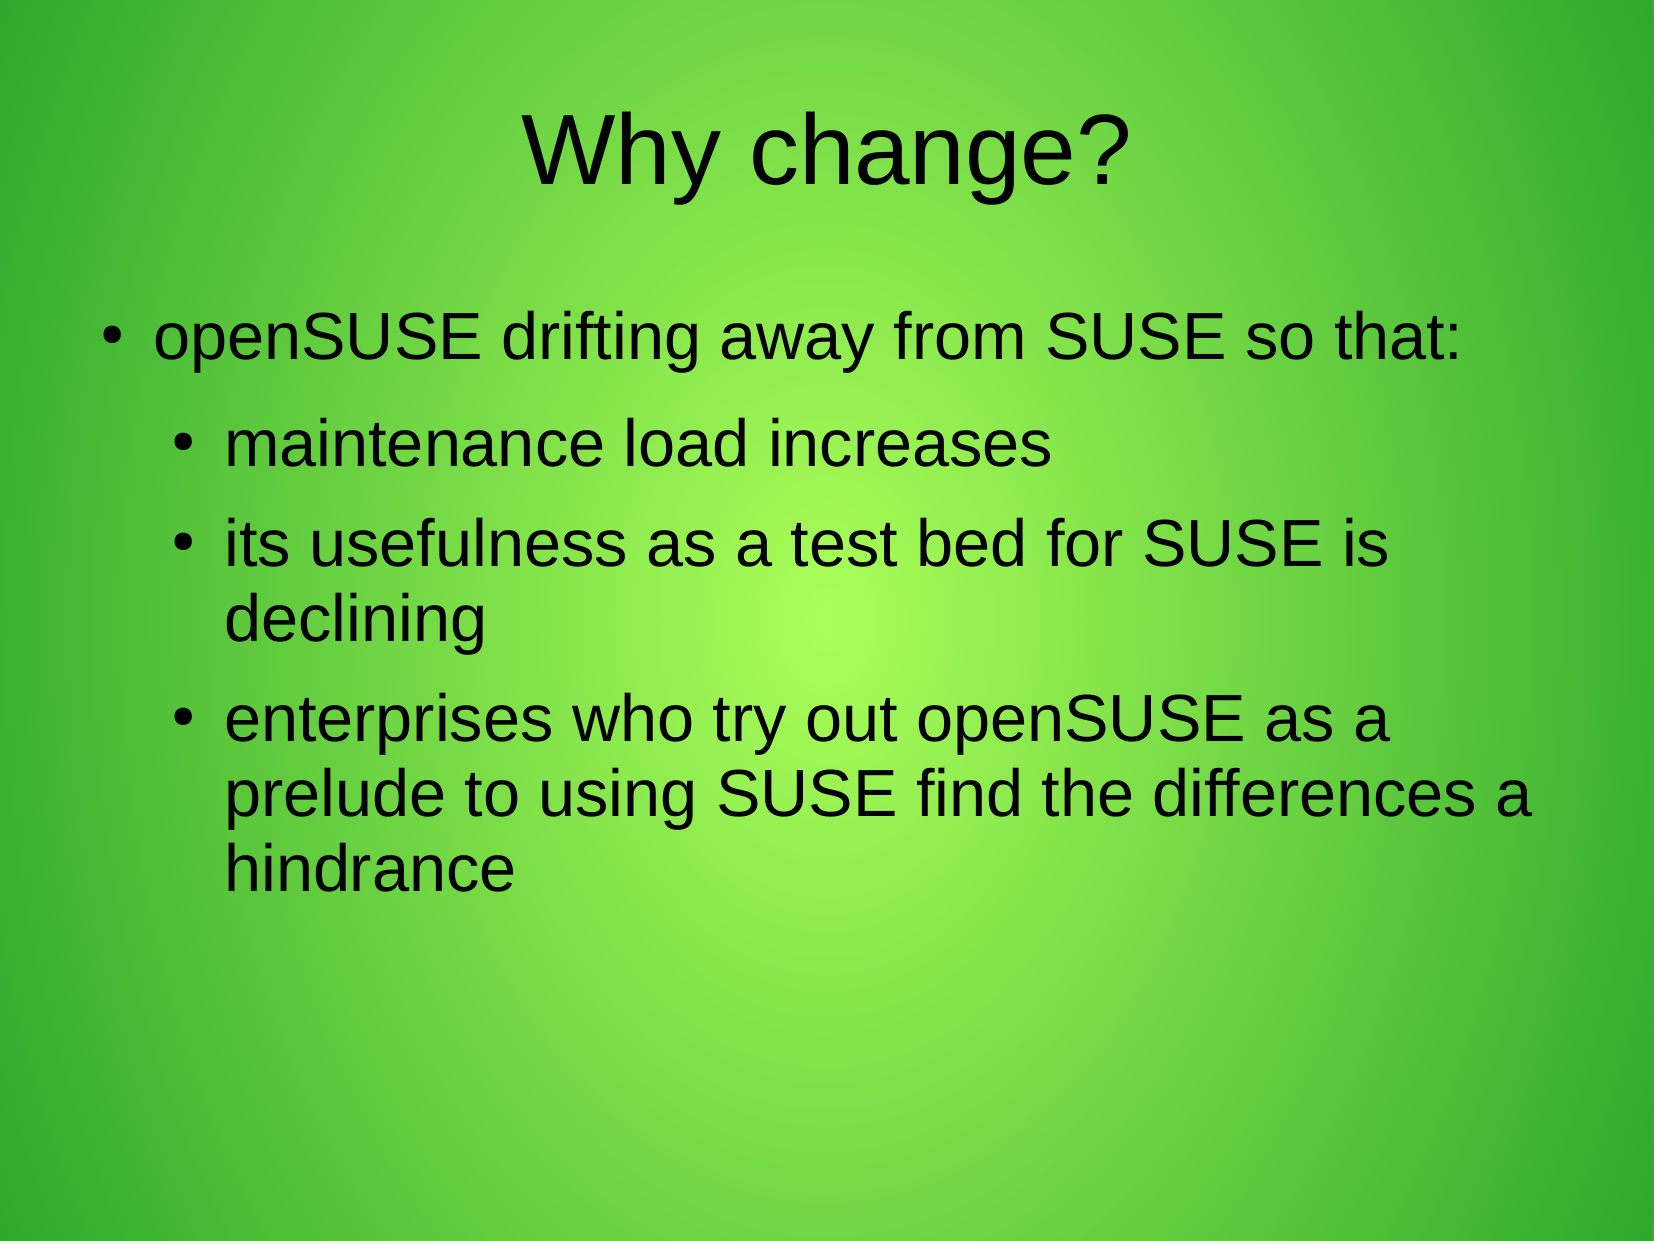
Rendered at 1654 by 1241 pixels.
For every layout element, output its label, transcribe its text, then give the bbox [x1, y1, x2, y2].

list openSUSE drifting away from SUSE so that: maintenance load increases its usefulness as a test bed for SUSE is declining enterprises who try out openSUSE as a prelude to using SUSE find the differences a hindrance [82, 299, 1571, 1111]
title Why change? [82, 47, 1571, 252]
